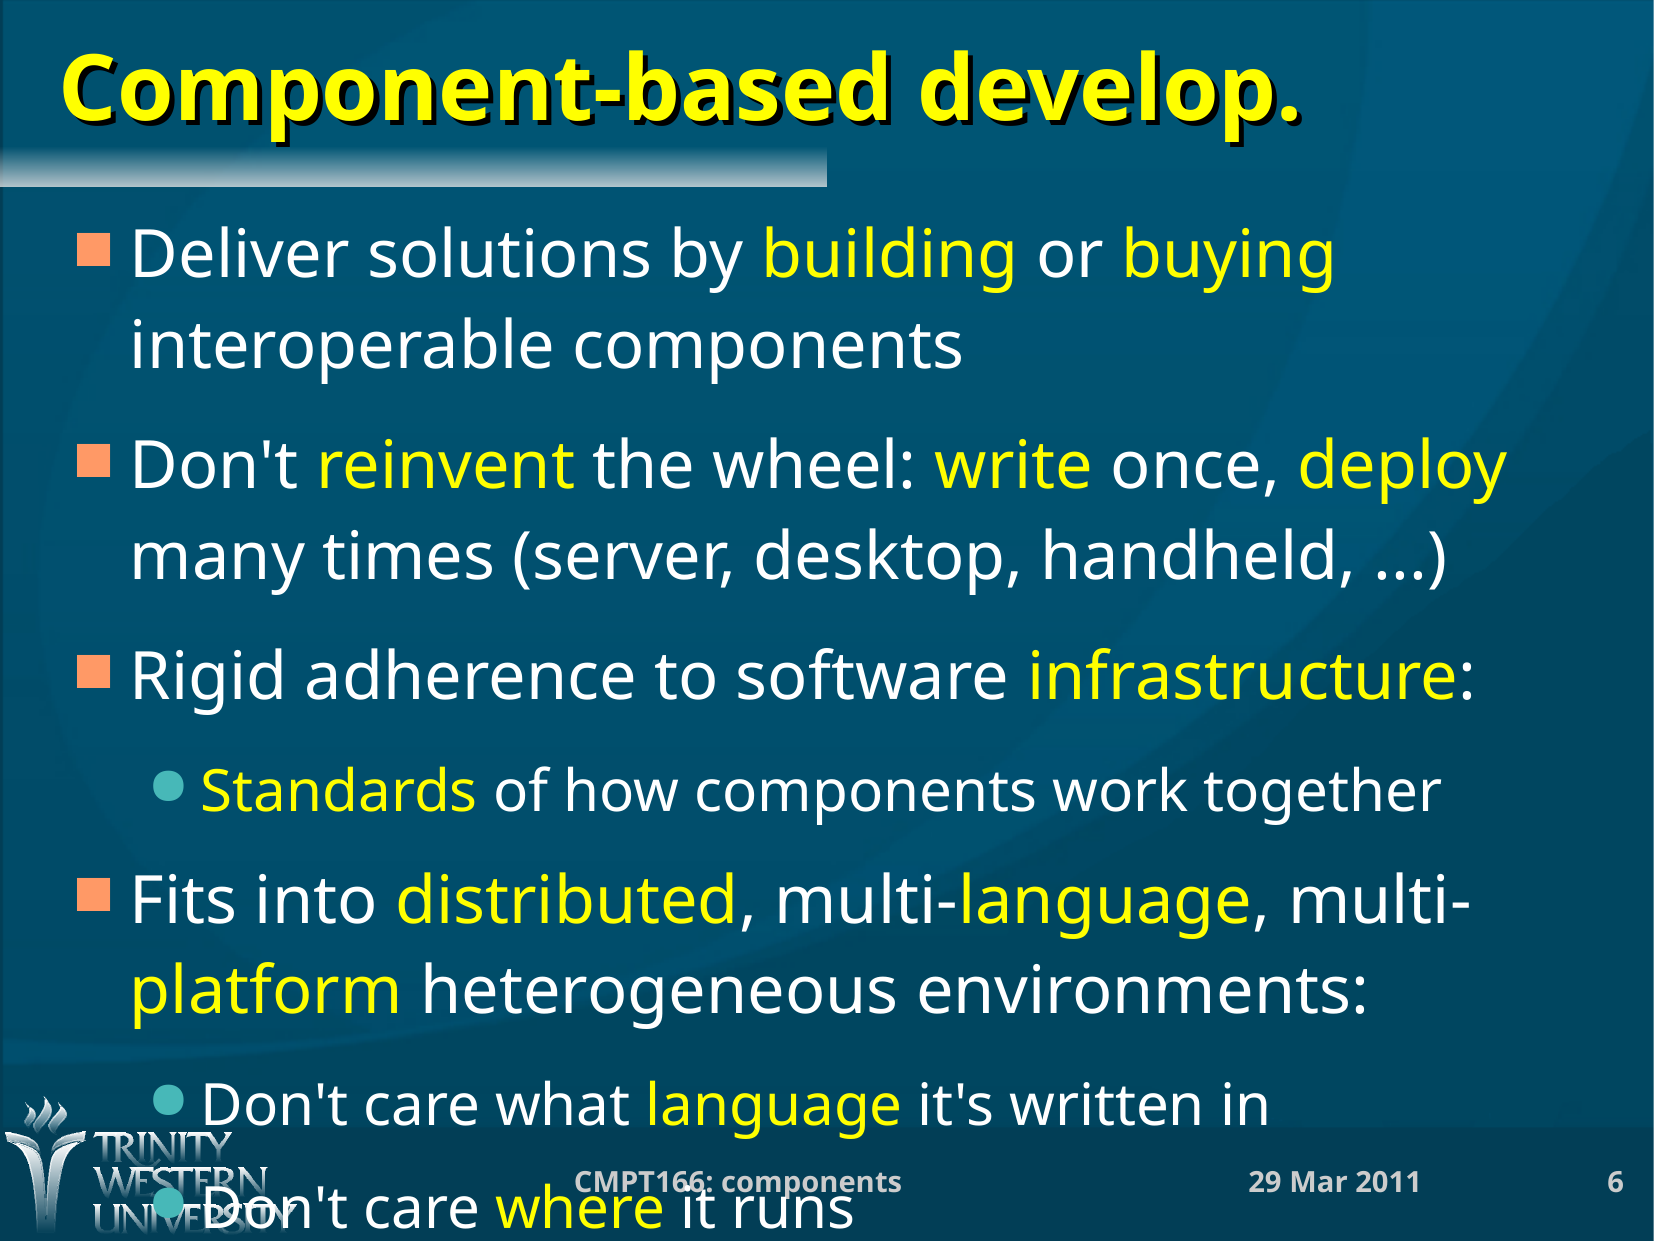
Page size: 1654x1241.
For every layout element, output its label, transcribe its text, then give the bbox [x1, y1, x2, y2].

text_box Client Browser [0, 154, 827, 158]
title Component-based develop. [59, 19, 1595, 148]
list Deliver solutions by building or buying interoperable components Don't reinvent the wheel: write once, deploy many times (server, desktop, handheld, ...) Rigid adherence to software infrastructure: Standards of how components work together Fits into distributed, multi-language, multi-platform heterogeneous environments: Don't care what language it's written in Don't care where it runs [59, 206, 1625, 1120]
picture [38, 1227, 54, 1232]
